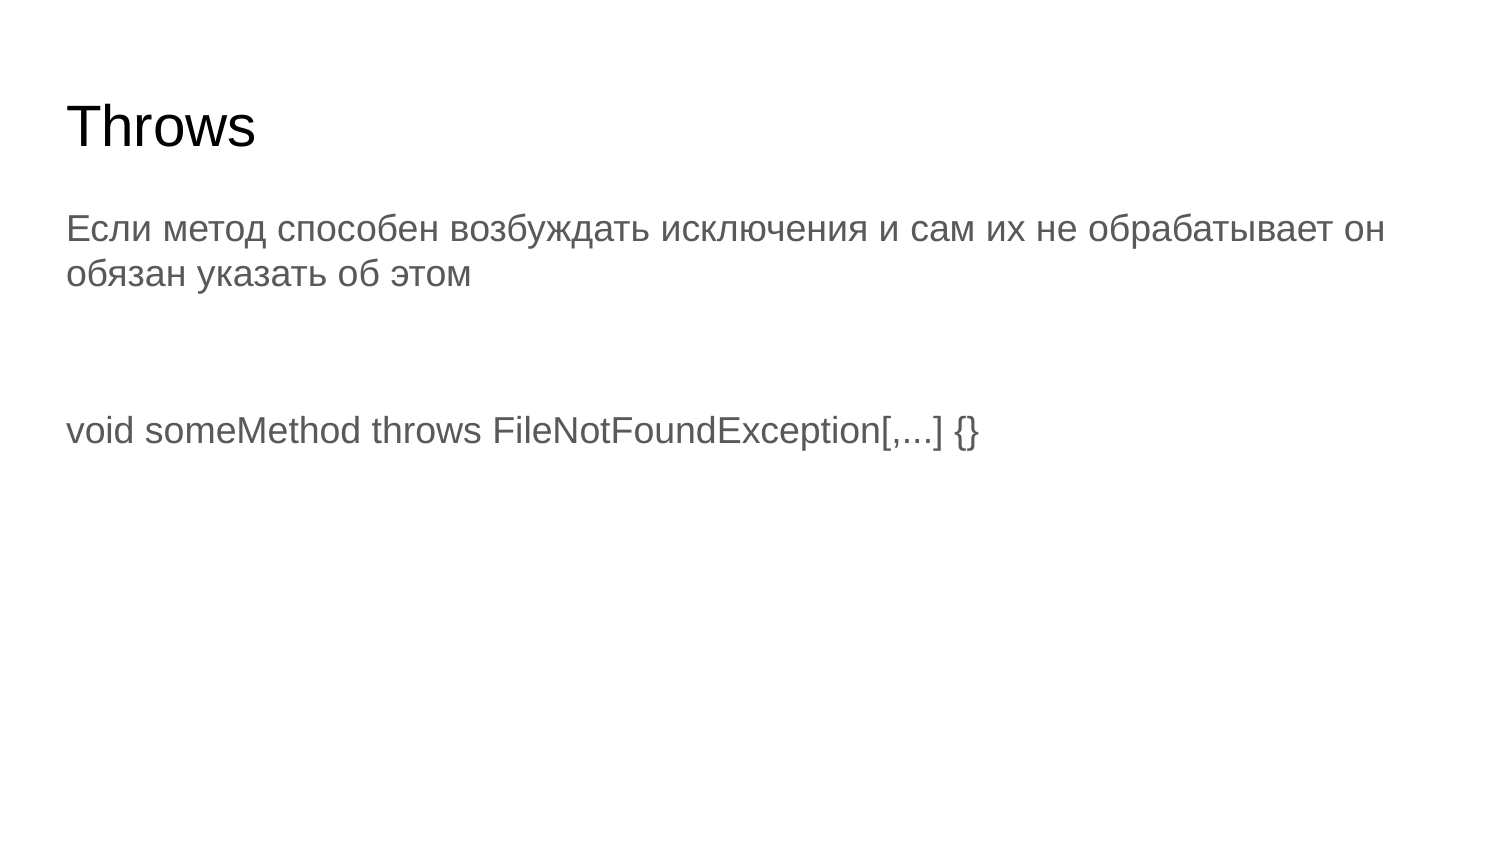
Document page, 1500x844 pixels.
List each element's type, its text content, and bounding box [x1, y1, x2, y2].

title Throws [51, 72, 1449, 167]
list Если метод способен возбуждать исключения и сам их не обрабатывает он обязан указать об этом void someMethod throws FileNotFoundException[,...] {} [51, 189, 1449, 750]
